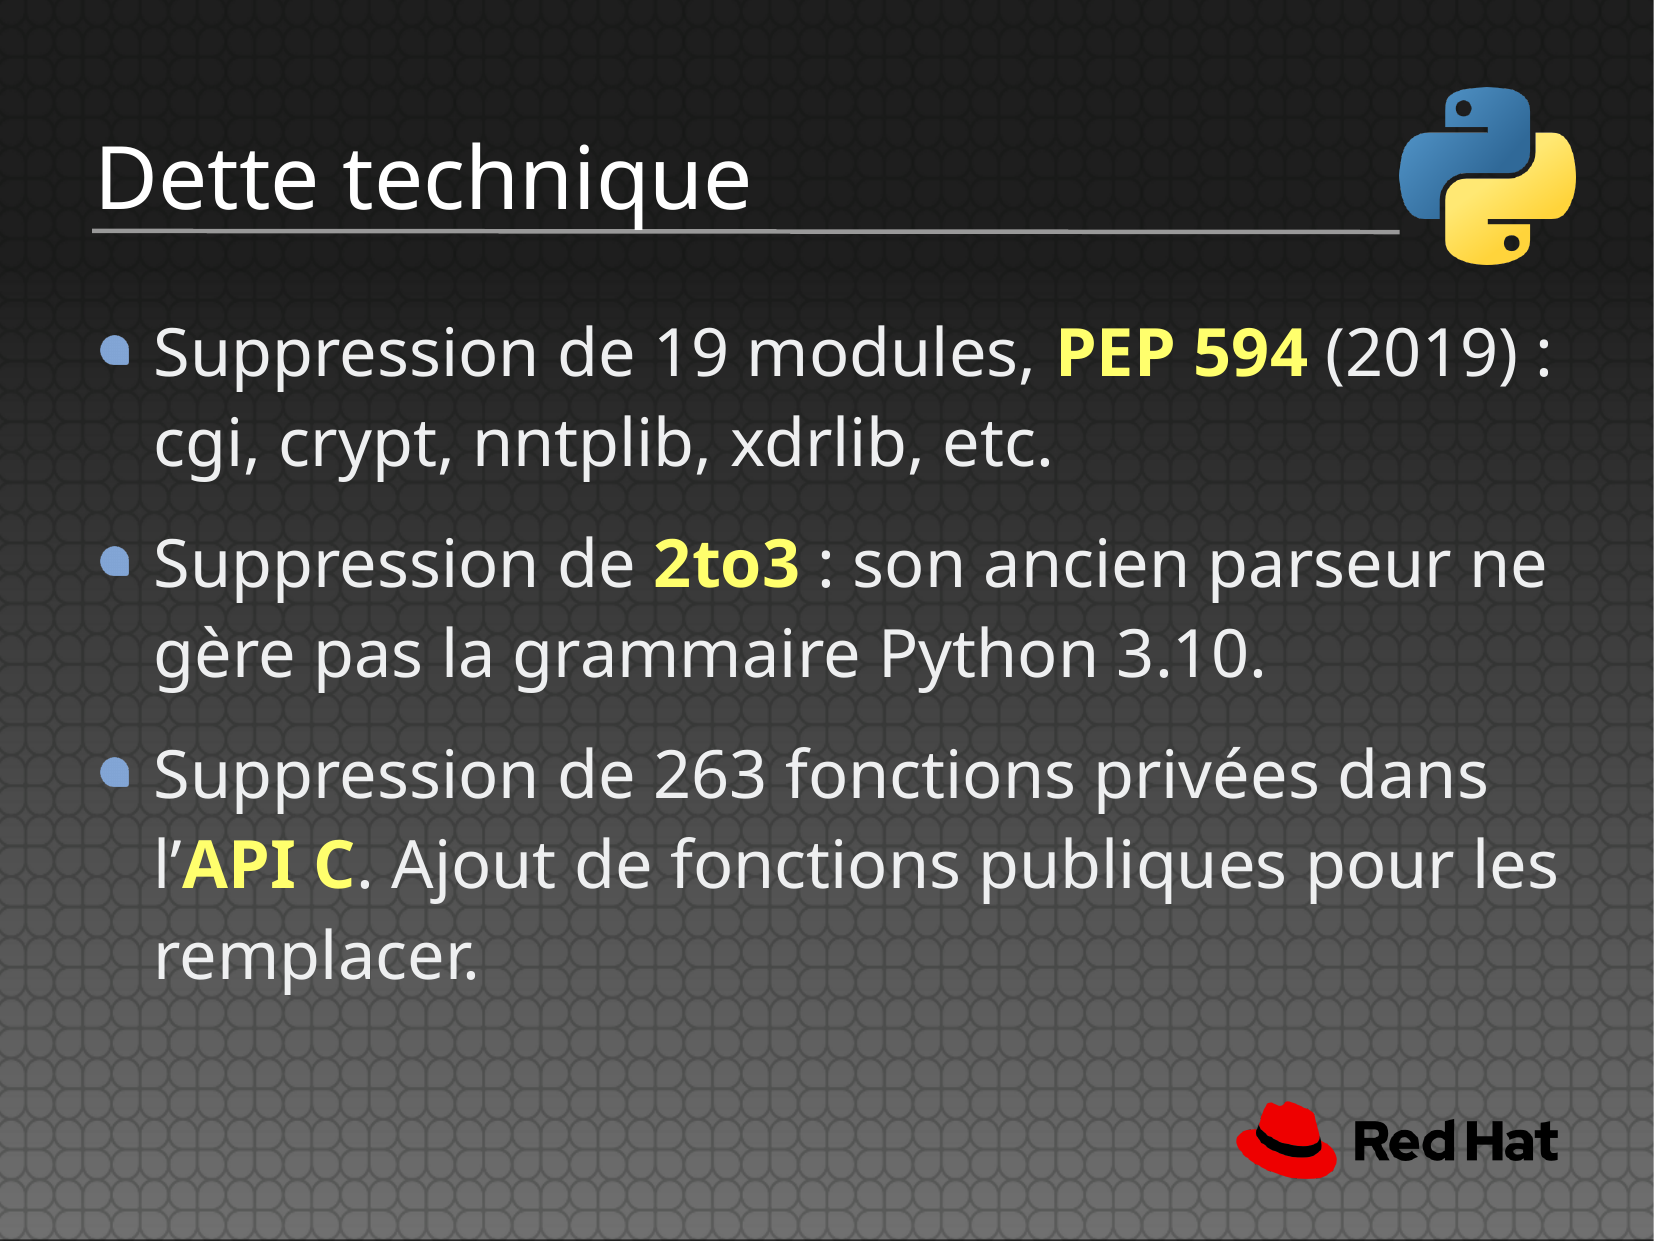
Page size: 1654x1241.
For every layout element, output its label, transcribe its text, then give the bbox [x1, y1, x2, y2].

list Suppression de 19 modules, PEP 594 (2019) : cgi, crypt, nntplib, xdrlib, etc. Suppression de 2to3 : son ancien parseur ne gère pas la grammaire Python 3.10. Suppression de 263 fonctions privées dans l’API C. Ajout de fonctions publiques pour les remplacer. [82, 304, 1629, 1045]
picture [0, 0, 1654, 1241]
title Dette technique [94, 100, 1426, 251]
